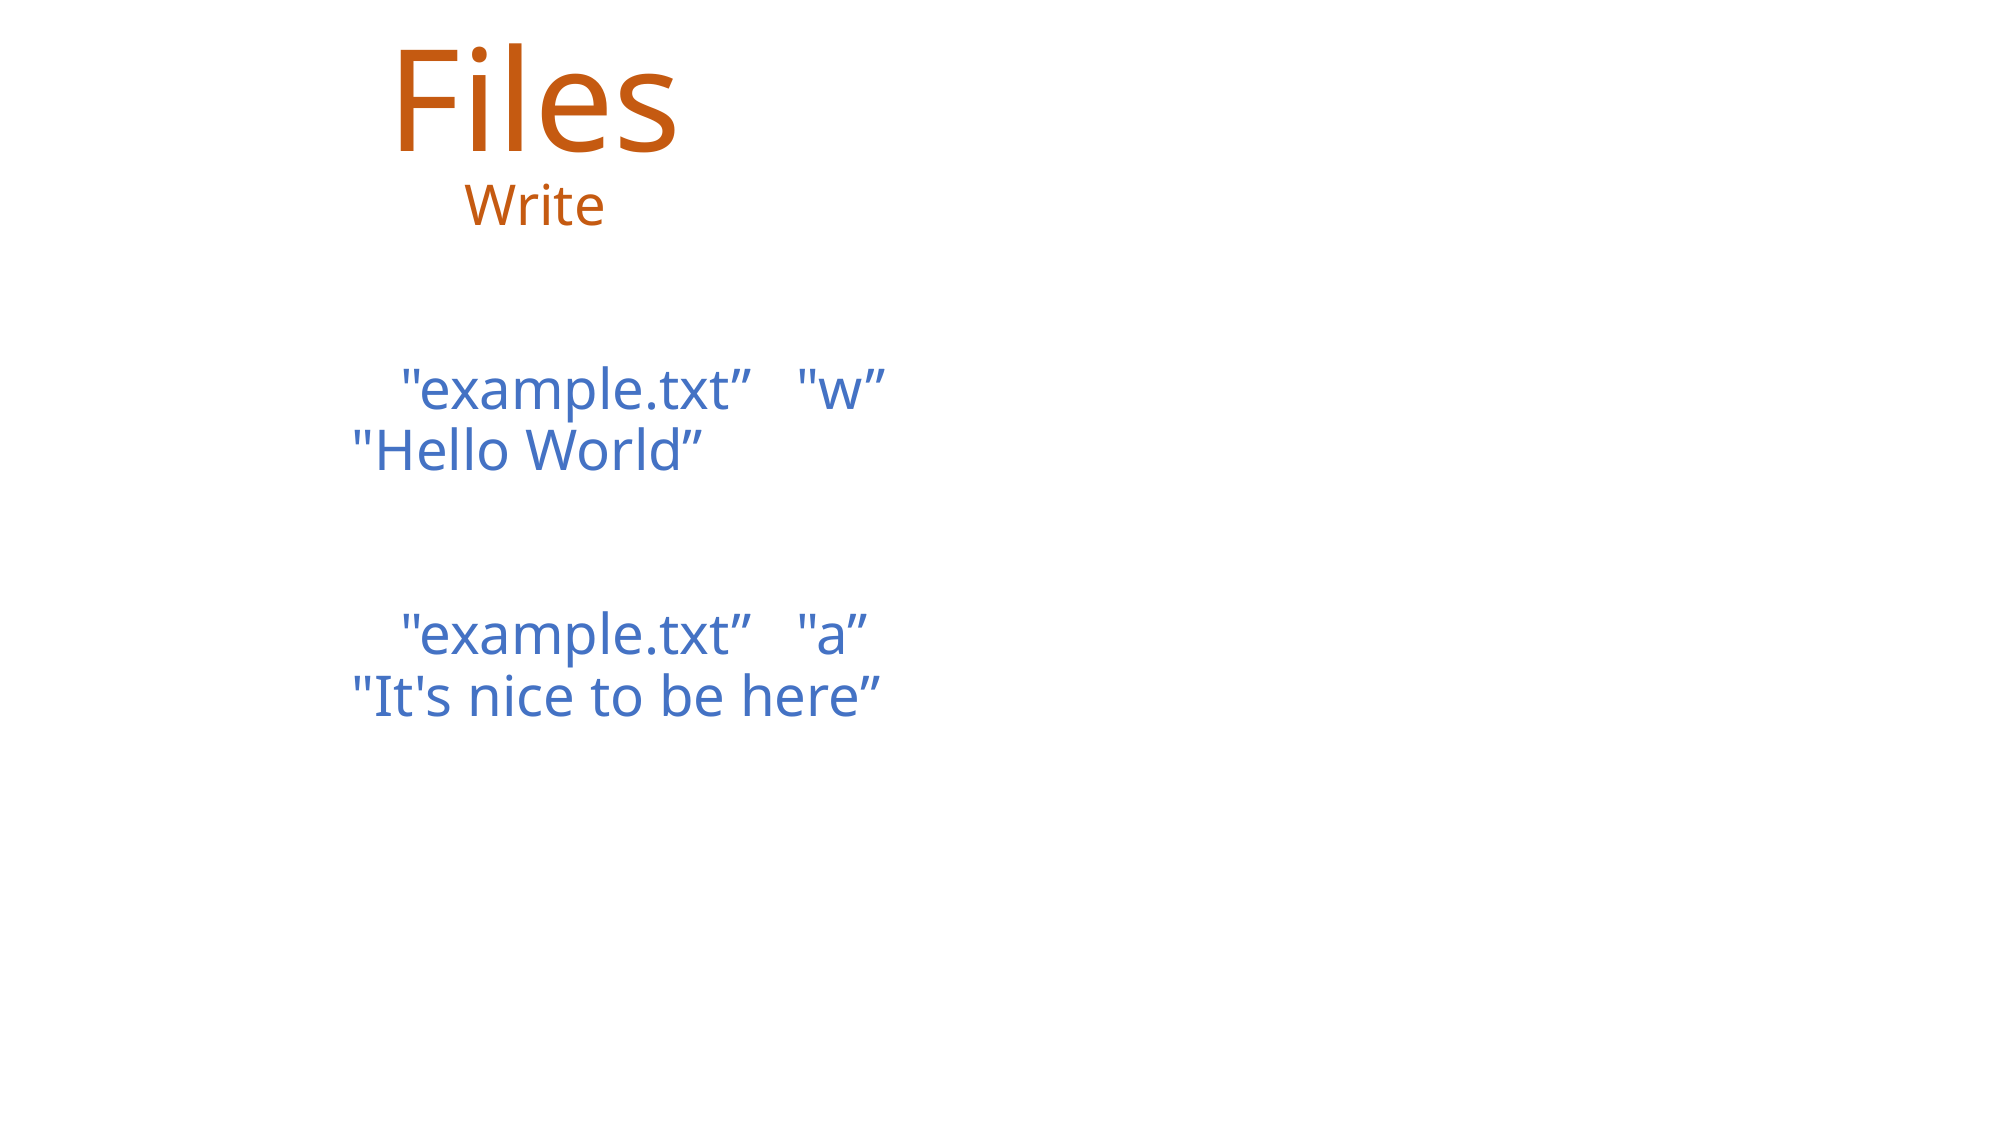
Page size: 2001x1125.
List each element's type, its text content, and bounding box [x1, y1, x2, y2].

list Files Write f = open( "example.txt” , "w” ) f.write( "Hello World” ) f.close() f = open( "example.txt” , "a” ) f.write( "It's nice to be here” ) f.close() [137, 62, 1863, 1088]
